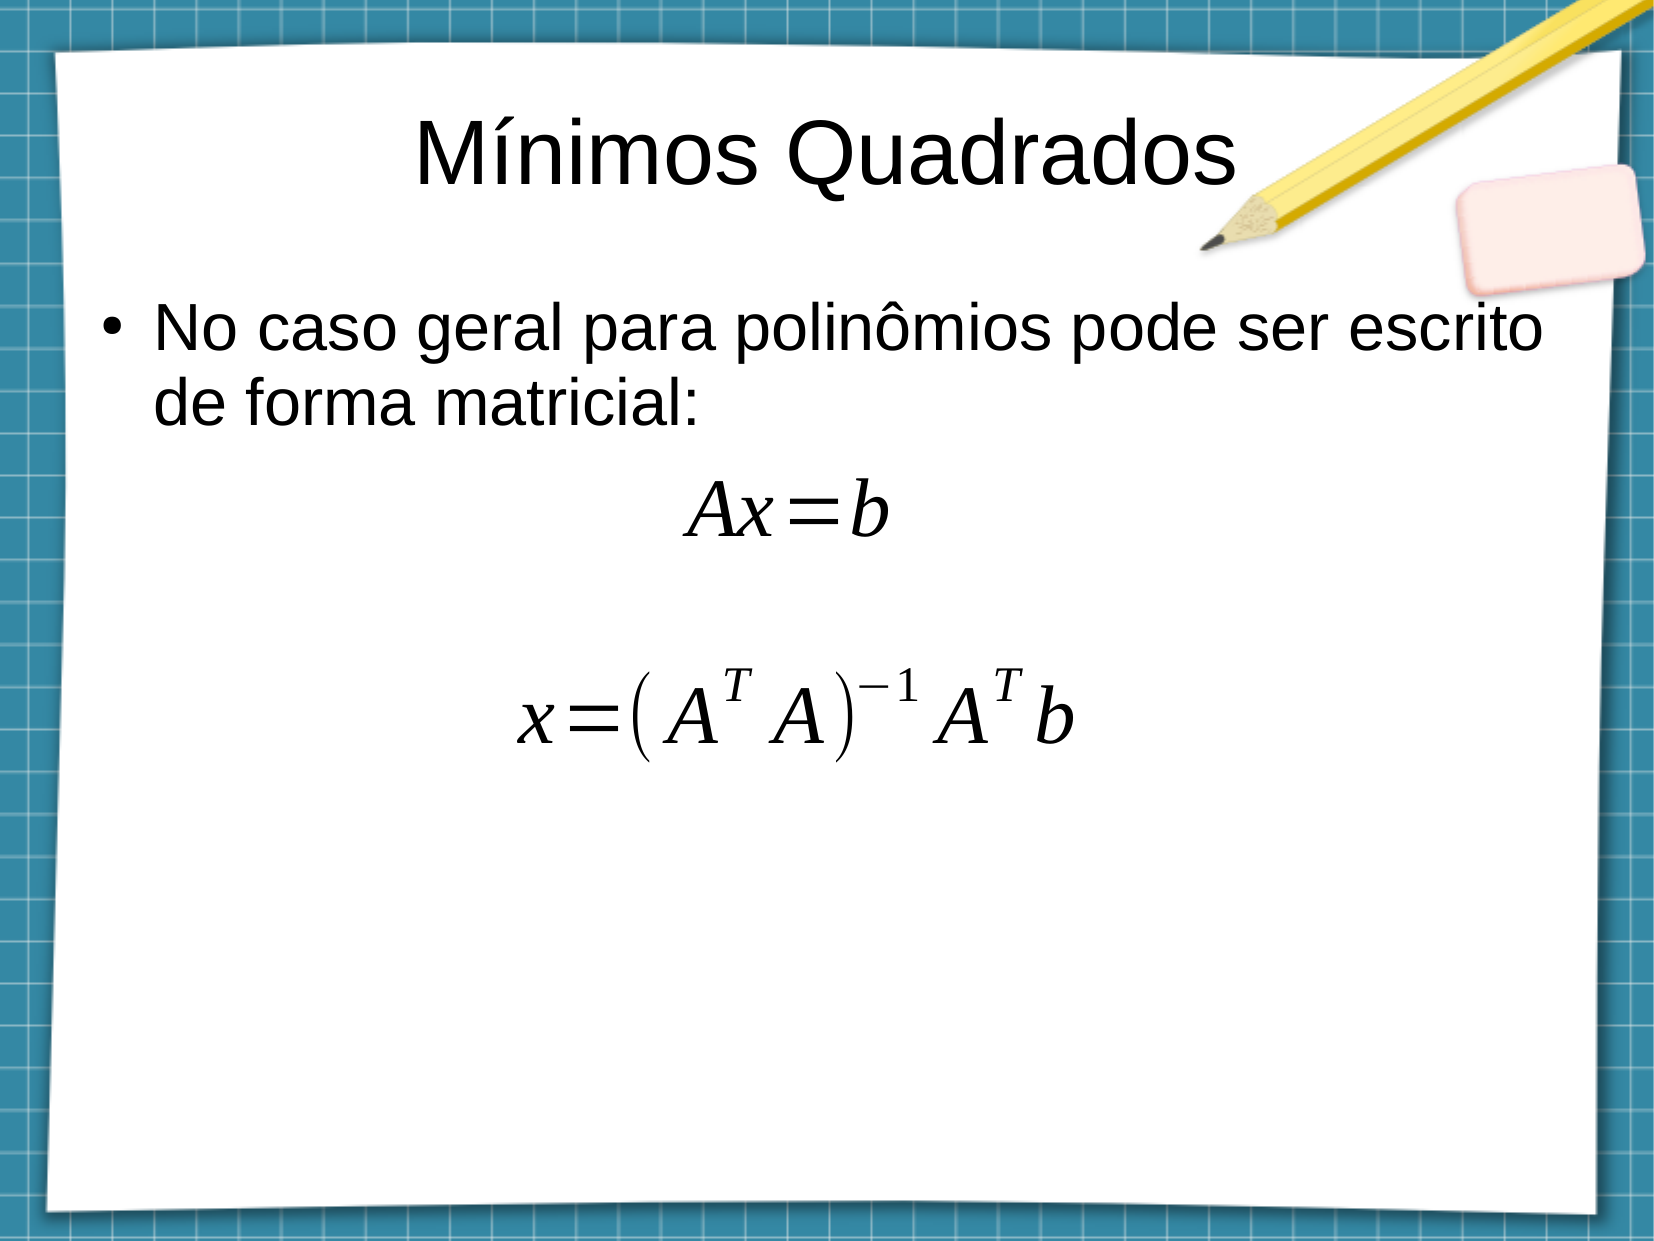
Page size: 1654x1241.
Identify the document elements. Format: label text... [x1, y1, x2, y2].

title Mínimos Quadrados [82, 49, 1571, 257]
picture [0, 0, 1654, 1241]
chart [673, 463, 899, 556]
chart [507, 658, 1084, 768]
list No caso geral para polinômios pode ser escrito de forma matricial: [82, 290, 1571, 1010]
